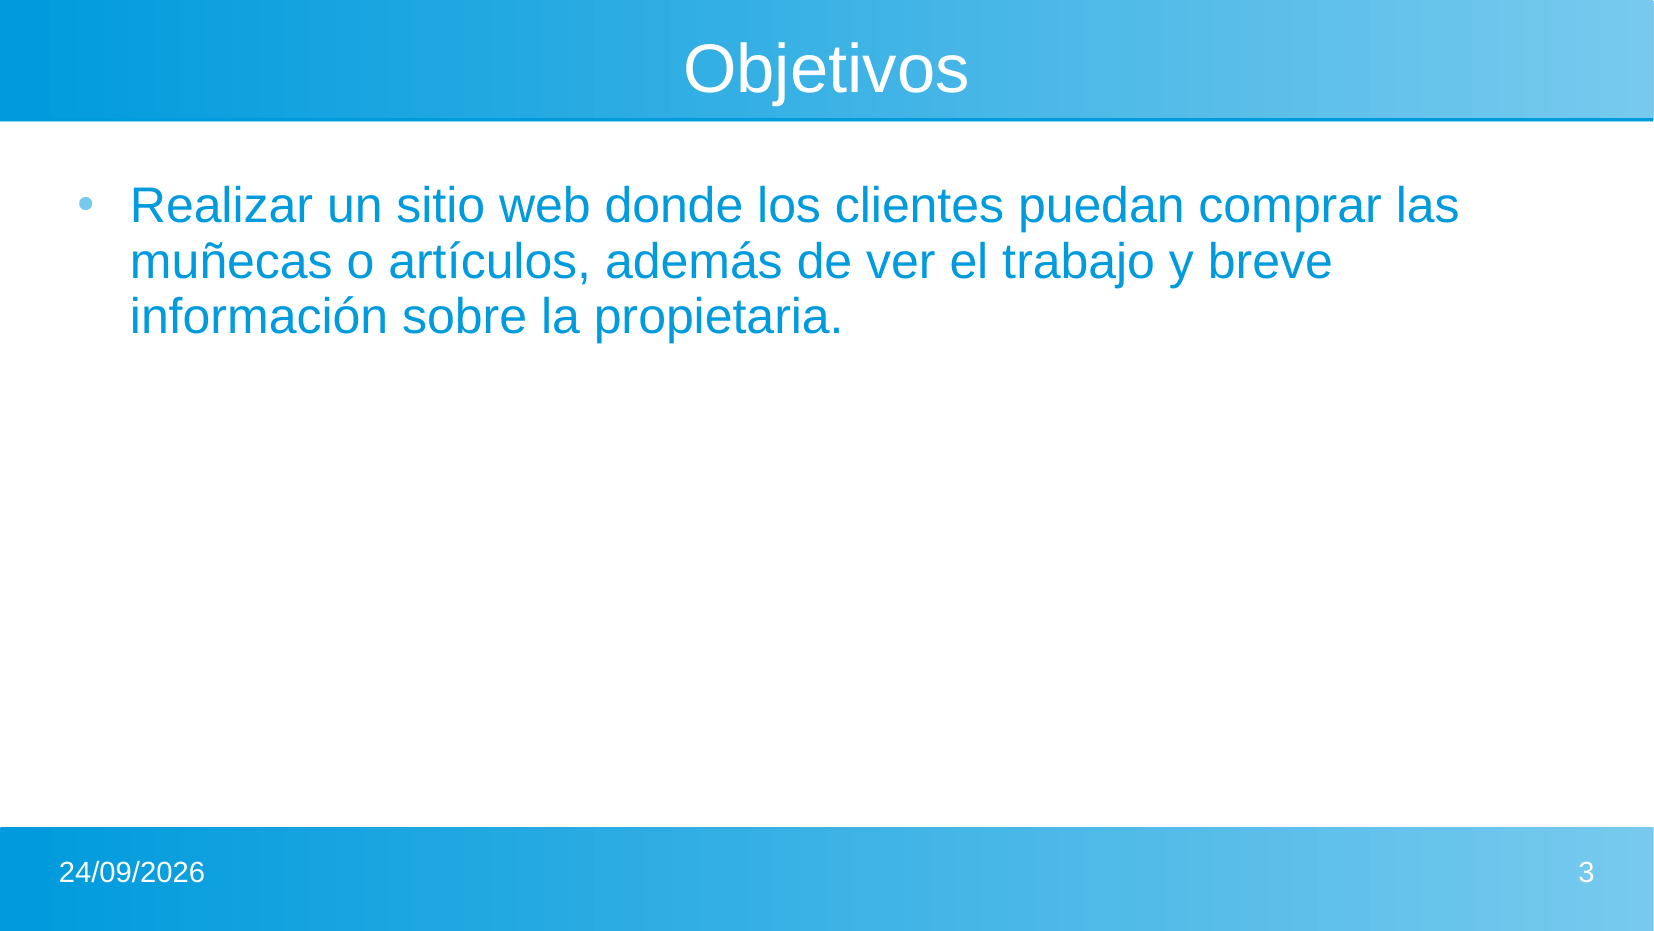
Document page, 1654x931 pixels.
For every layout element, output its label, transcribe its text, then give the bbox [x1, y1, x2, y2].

title Objetivos [59, 29, 1595, 108]
list Realizar un sitio web donde los clientes puedan comprar las muñecas o artículos, además de ver el trabajo y breve información sobre la propietaria. [59, 177, 1595, 768]
